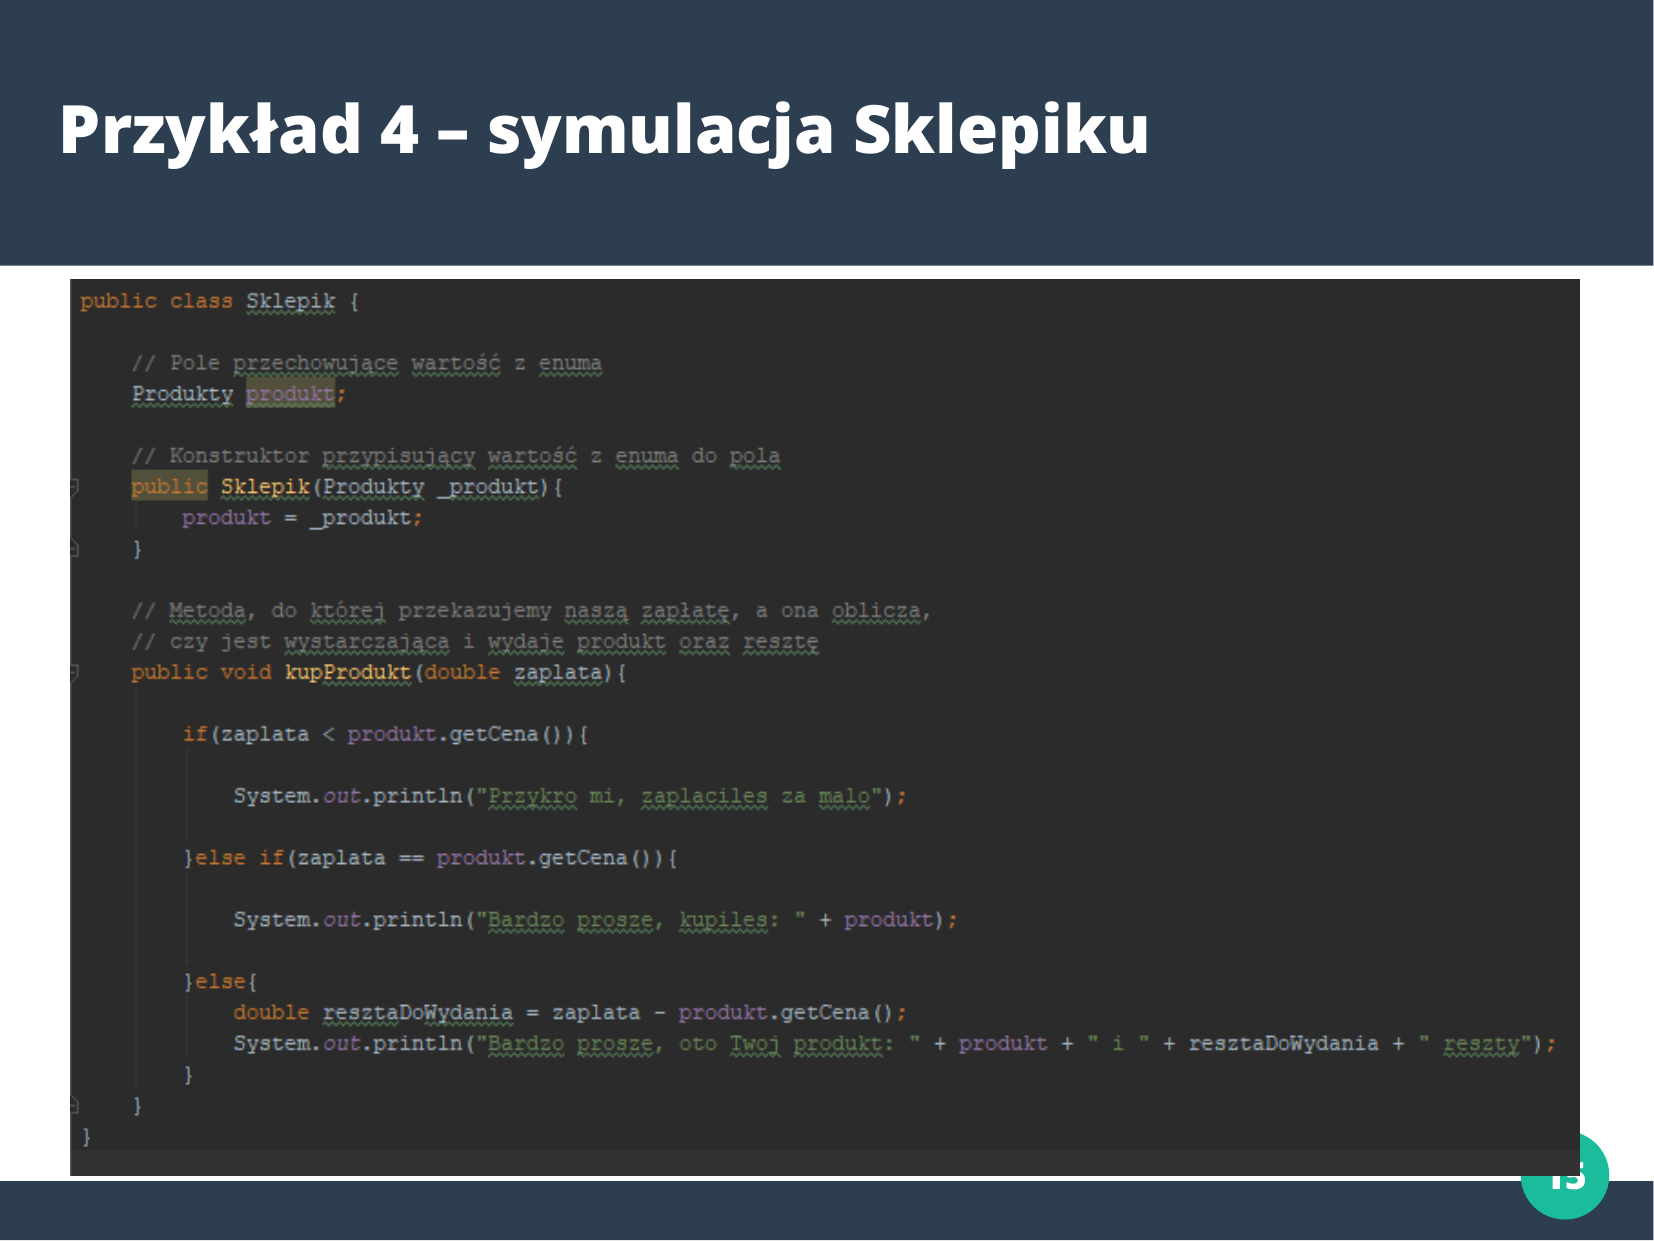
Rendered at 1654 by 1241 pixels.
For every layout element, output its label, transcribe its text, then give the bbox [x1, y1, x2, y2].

title Przykład 4 – symulacja Sklepiku [59, 49, 1595, 207]
picture [70, 279, 1580, 1176]
